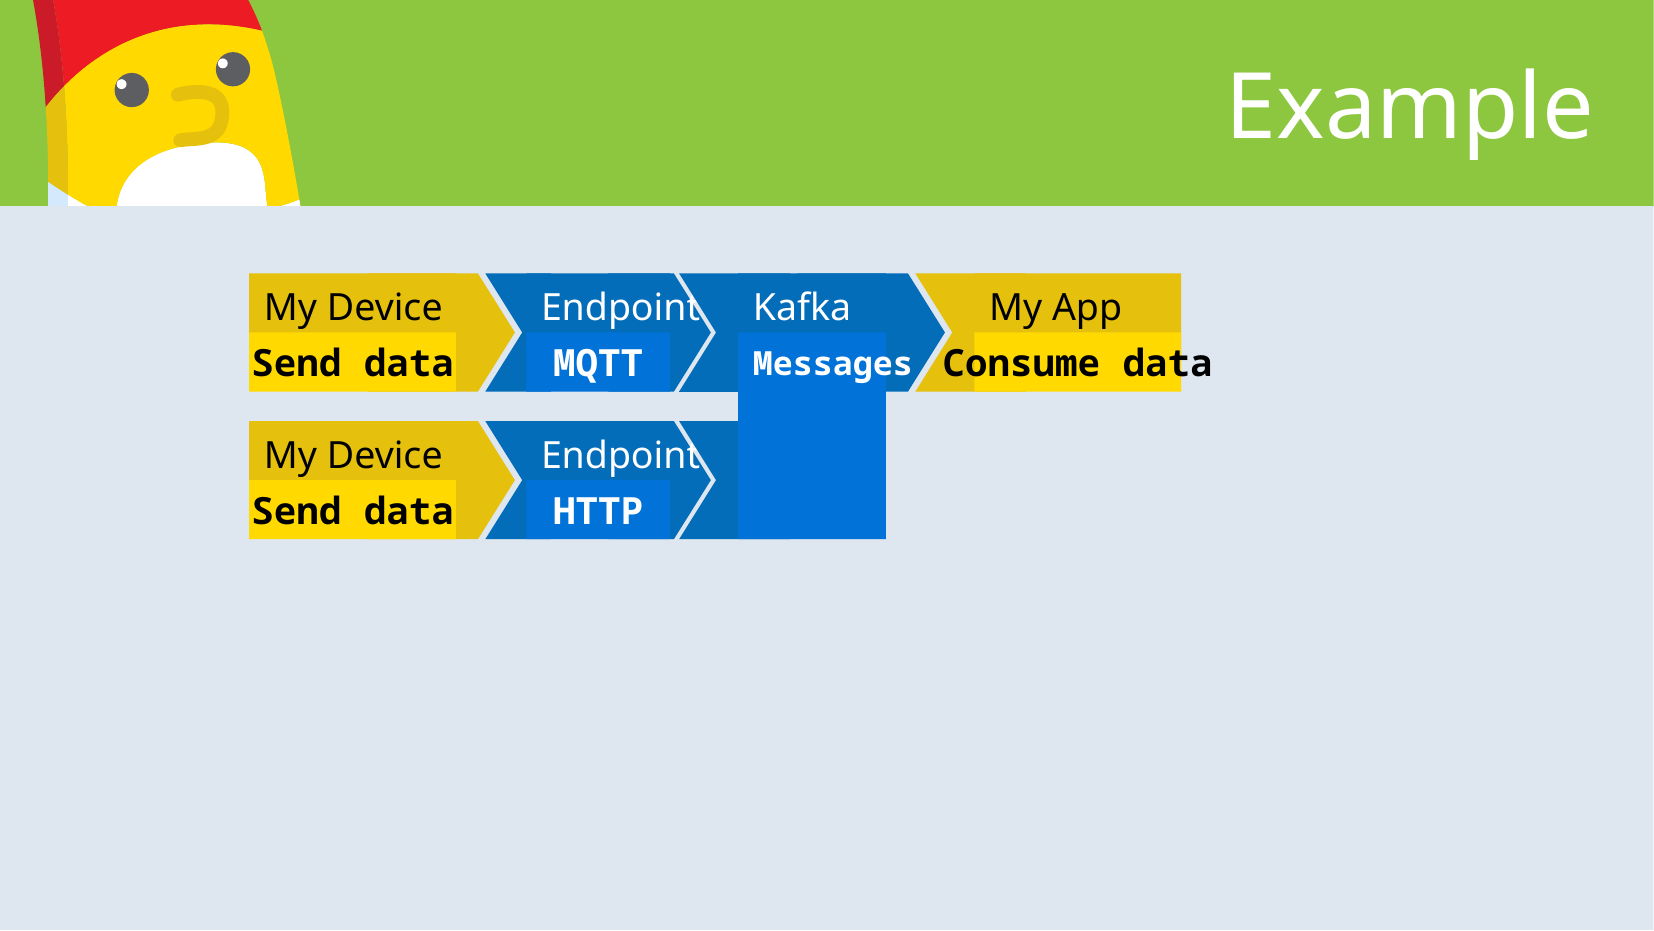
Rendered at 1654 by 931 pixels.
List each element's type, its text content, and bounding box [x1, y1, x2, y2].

text_box [679, 421, 738, 540]
text_box [456, 273, 515, 392]
text_box [886, 273, 945, 392]
text_box Send data [249, 332, 456, 392]
text_box [670, 421, 711, 540]
text_box Messages [738, 332, 886, 540]
title Example [324, 0, 1595, 207]
text_box [456, 421, 515, 540]
text_box [485, 421, 526, 540]
text_box Endpoint [526, 421, 670, 480]
text_box Send data [249, 480, 456, 540]
text_box HTTP [526, 480, 670, 540]
text_box [670, 273, 711, 392]
text_box MQTT [526, 332, 670, 392]
text_box My Device [249, 421, 456, 480]
text_box My Device [249, 273, 456, 332]
text_box [485, 273, 526, 392]
text_box Consume data [974, 332, 1182, 392]
text_box [679, 273, 738, 391]
text_box [915, 273, 974, 392]
text_box Kafka [738, 273, 886, 332]
text_box Endpoint [526, 273, 670, 332]
text_box My App [974, 273, 1182, 332]
